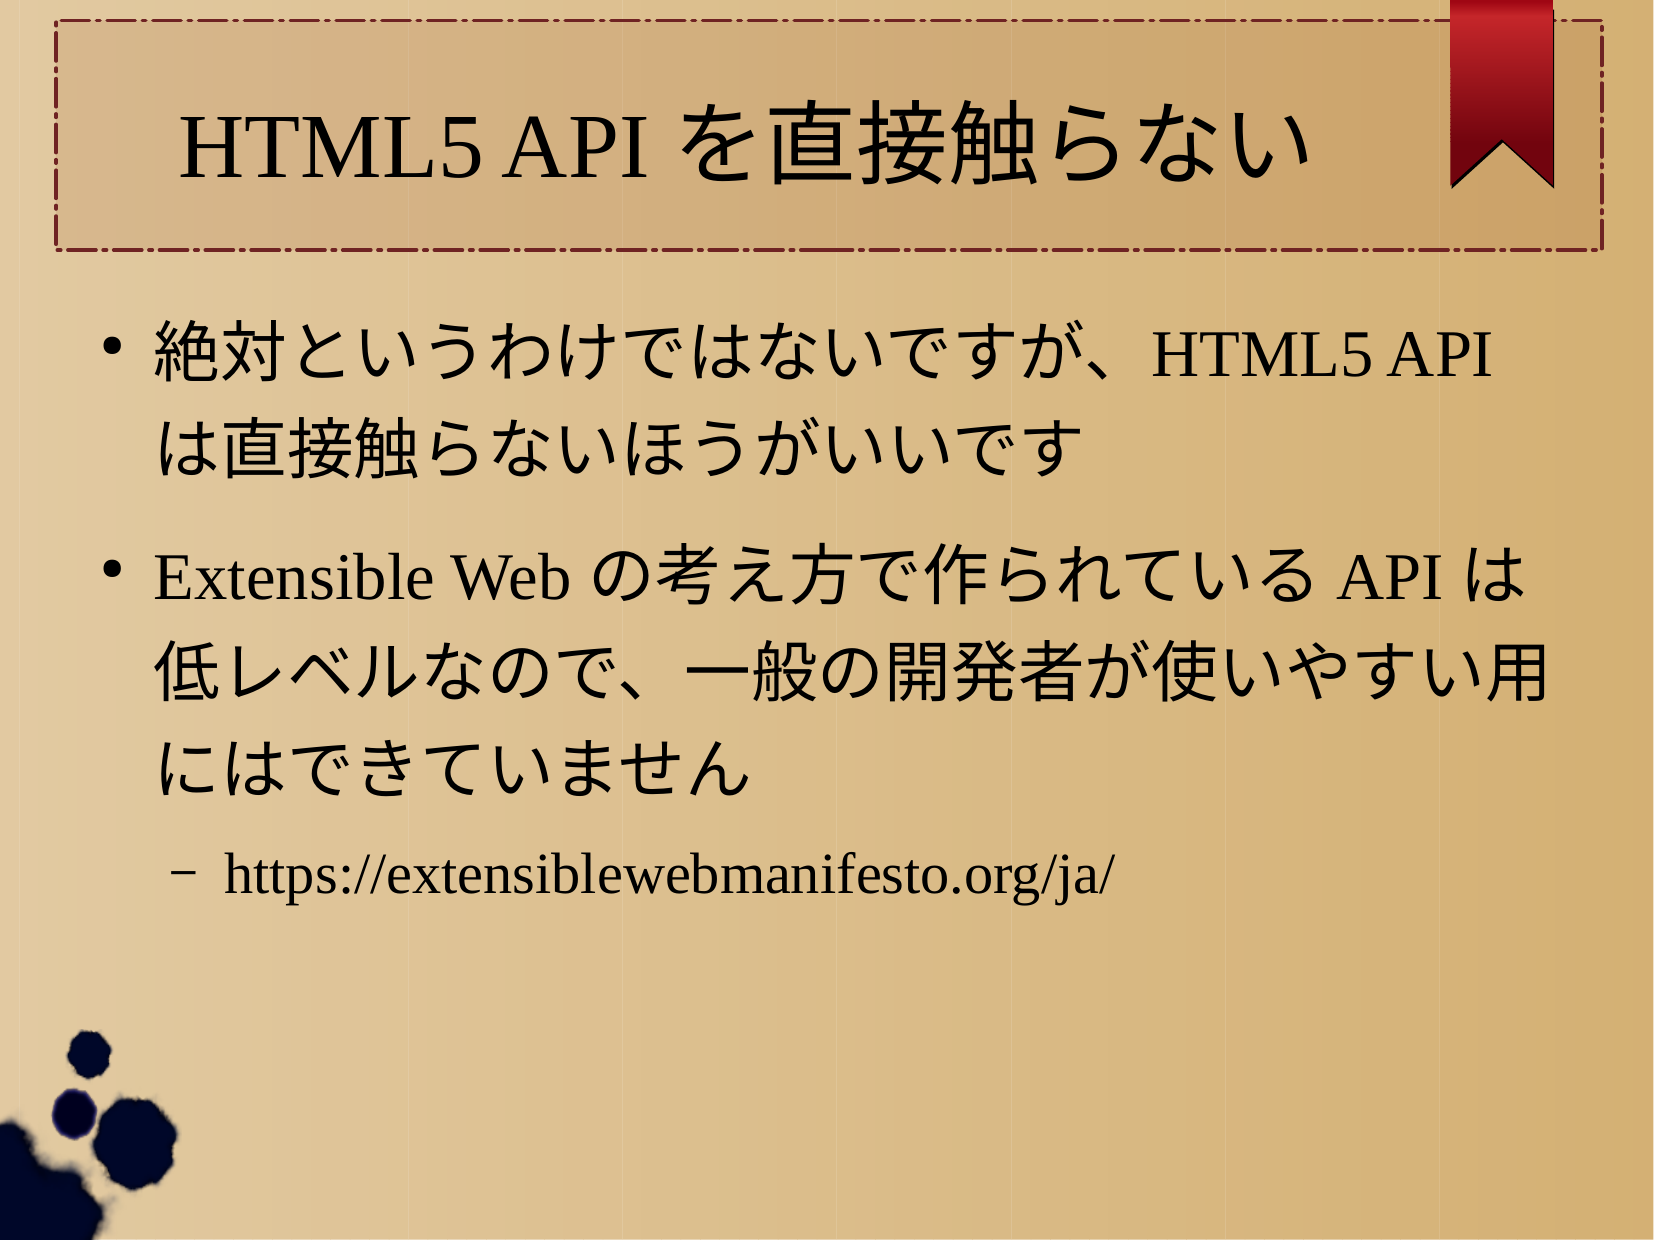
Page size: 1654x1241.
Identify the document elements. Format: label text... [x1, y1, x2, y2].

list 絶対というわけではないですが、HTML5 API は直接触らないほうがいいです Extensible Web の考え方で作られている API は低レベルなので、一般の開発者が使いやすい用にはできていません https://extensiblewebmanifesto.org/ja/ [82, 299, 1571, 1019]
title HTML5 API を直接触らない [82, 47, 1412, 229]
